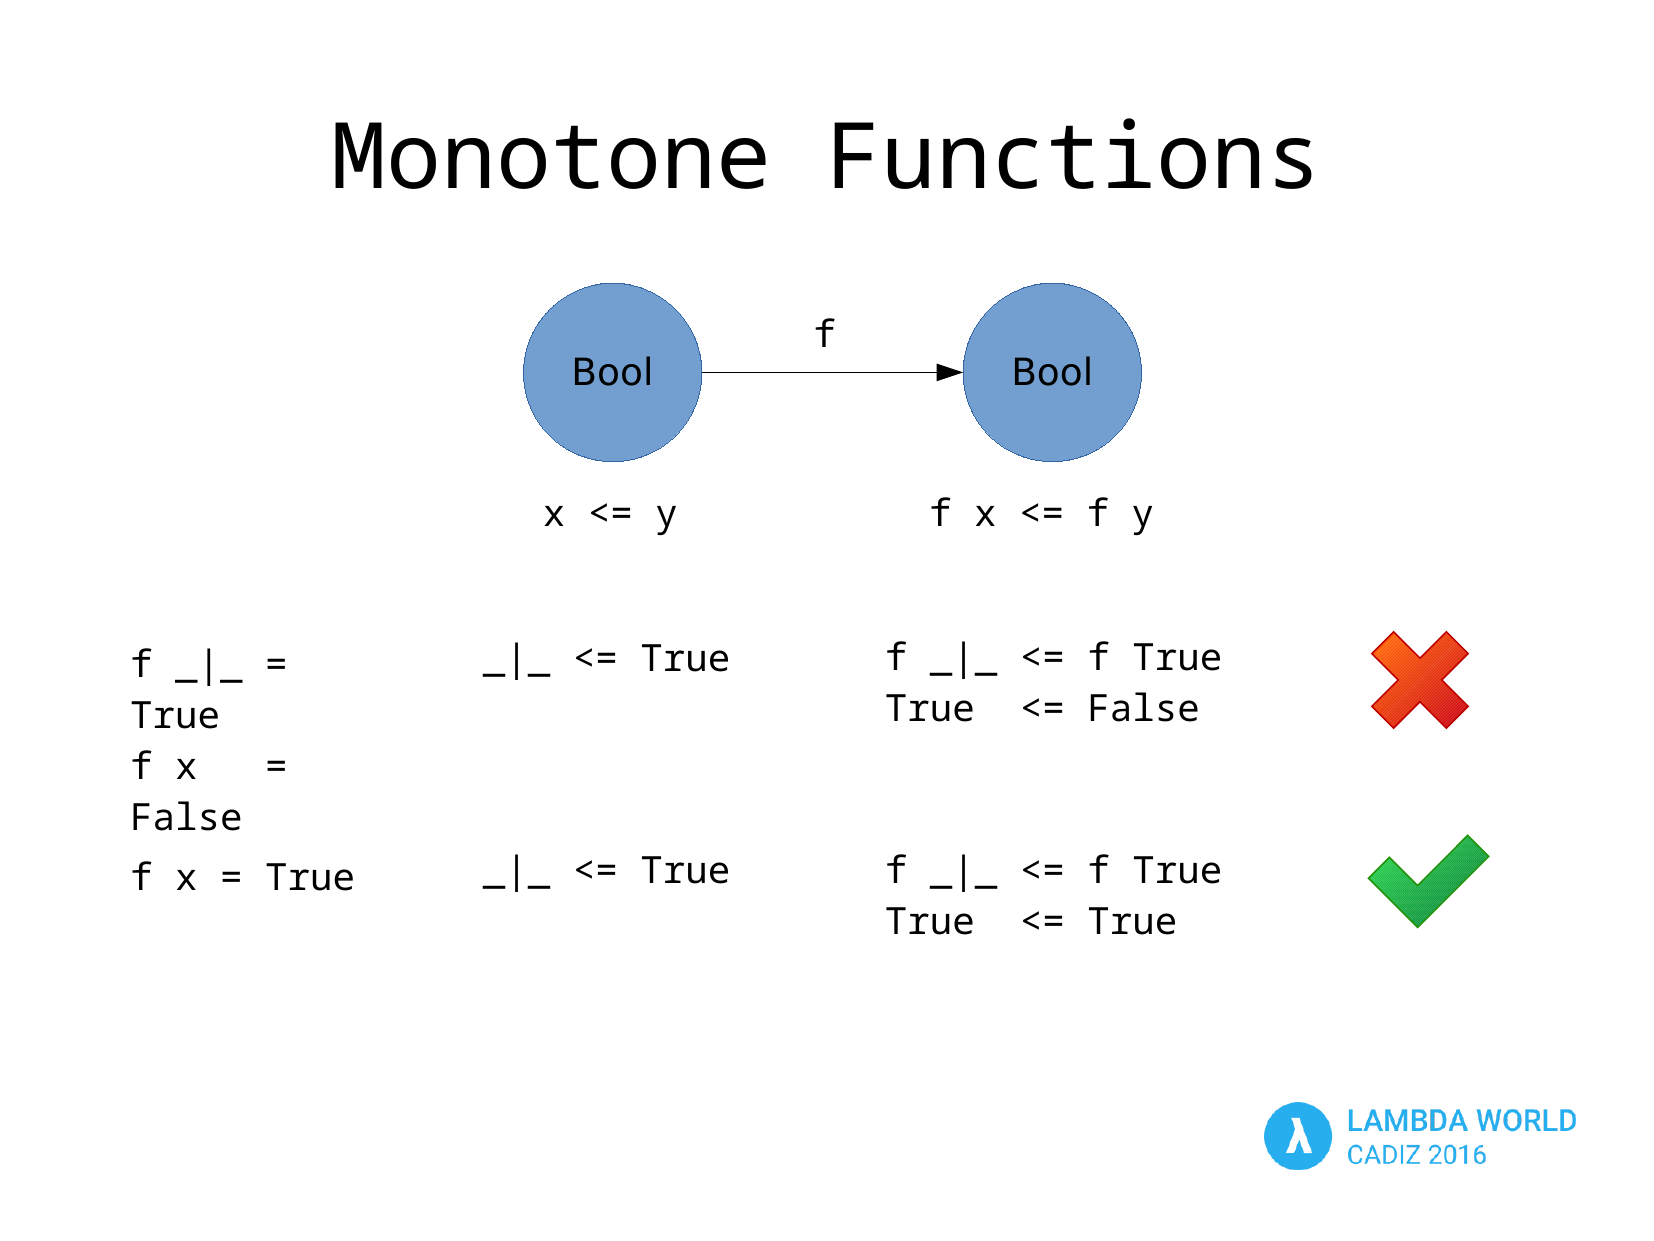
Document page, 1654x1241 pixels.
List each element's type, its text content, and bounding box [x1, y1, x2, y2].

picture [1335, 596, 1504, 764]
text_box f x = True [115, 842, 401, 948]
text_box f x <= f y [914, 478, 1178, 593]
text_box Bool [963, 283, 1142, 462]
text_box _|_ <= True [468, 623, 754, 732]
text_box f _|_ <= f True True <= True [870, 836, 1343, 951]
text_box x <= y [528, 478, 706, 593]
text_box Bool [523, 283, 702, 462]
title Monotone Functions [82, 49, 1571, 257]
text_box f _|_ = True f x = False [115, 630, 401, 763]
text_box _|_ <= True [468, 836, 754, 945]
picture [1264, 1102, 1576, 1171]
text_box f [798, 300, 850, 365]
text_box f _|_ <= f True True <= False [870, 623, 1349, 787]
picture [1343, 794, 1511, 962]
